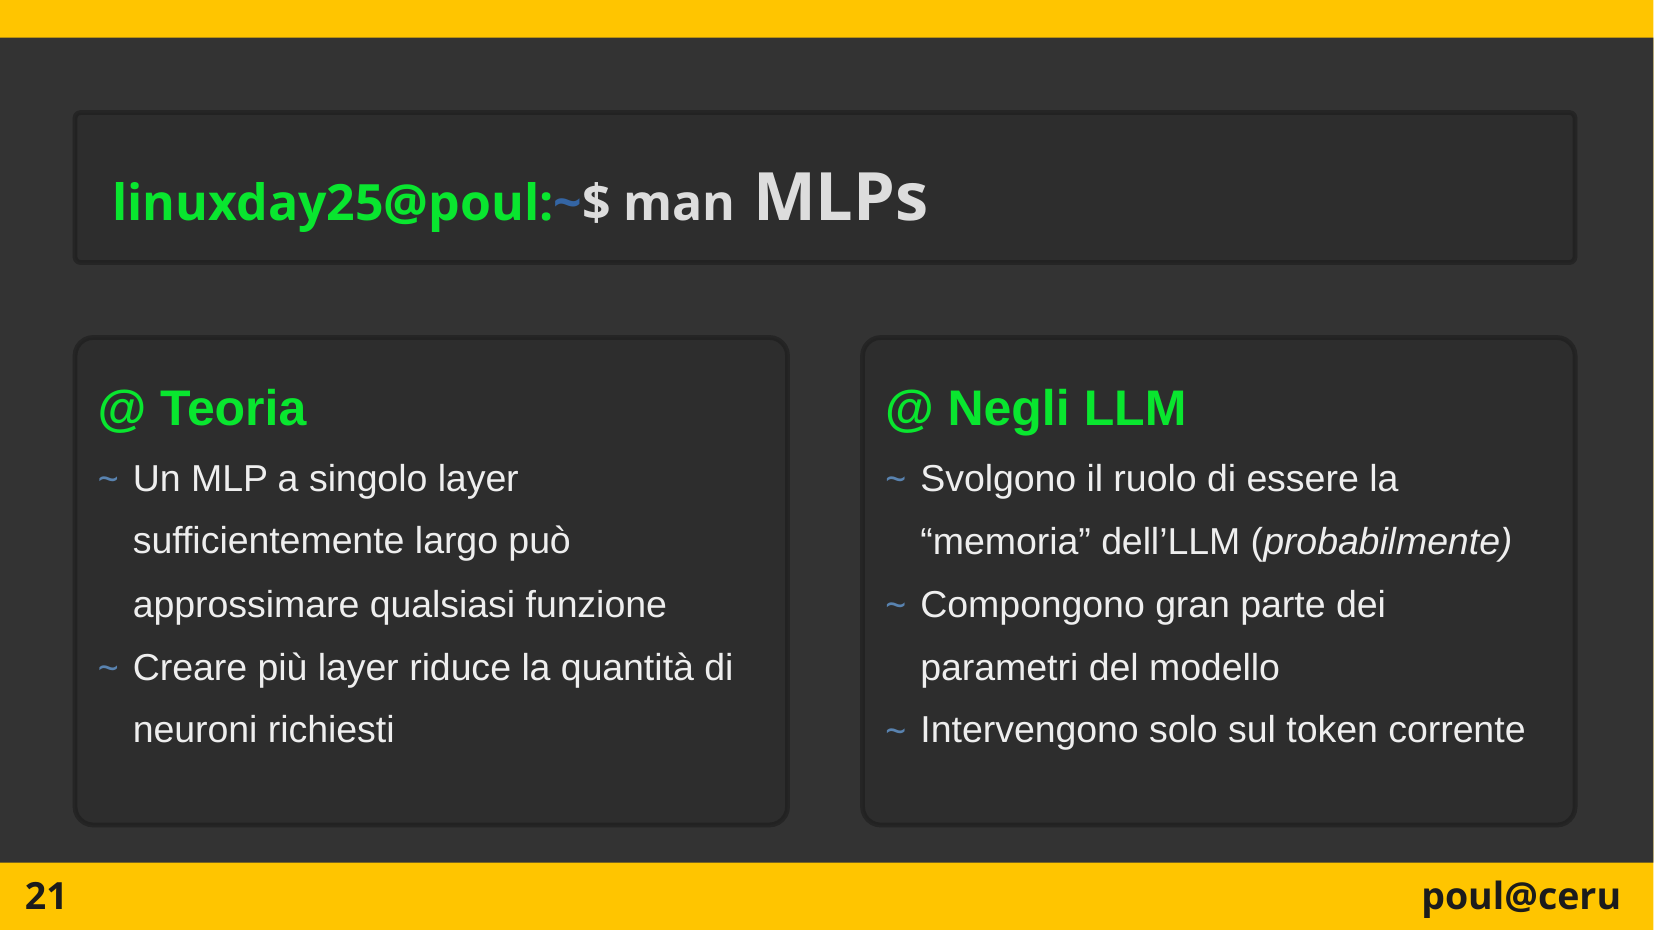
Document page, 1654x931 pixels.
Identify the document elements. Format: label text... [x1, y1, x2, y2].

text_box [0, 37, 1654, 863]
text_box <number> [10, 862, 638, 931]
text_box @ Teoria Un MLP a singolo layer sufficientemente largo può approssimare qualsiasi funzione Creare più layer riduce la quantità di neuroni richiesti [75, 337, 788, 826]
text_box poul@ceru [975, 862, 1637, 931]
text_box @ Negli LLM Svolgono il ruolo di essere la “memoria” dell’LLM (probabilmente) Compongono gran parte dei parametri del modello Intervengono solo sul token corrente [862, 337, 1576, 826]
title linuxday25@poul:~$ man MLPs [112, 144, 1538, 231]
